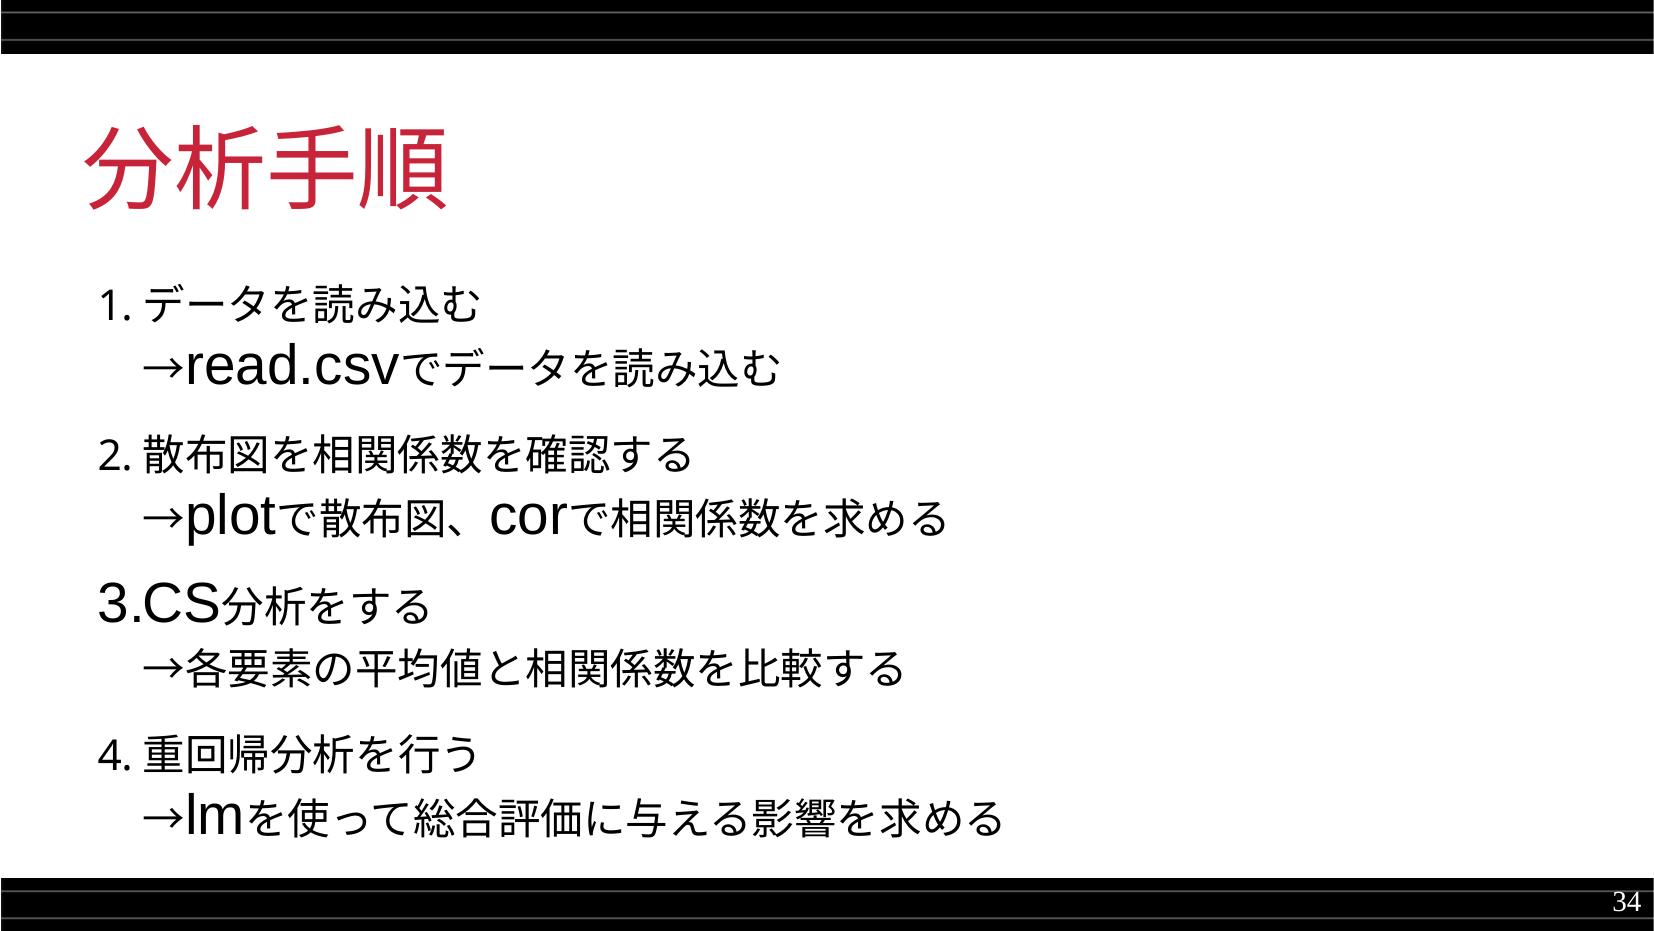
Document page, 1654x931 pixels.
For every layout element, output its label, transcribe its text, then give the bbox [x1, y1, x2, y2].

title 分析手順 [82, 92, 1571, 249]
picture [1, 0, 1654, 54]
picture [1, 878, 1654, 931]
list データを読み込む →read.csvでデータを読み込む 散布図を相関係数を確認する →plotで散布図、corで相関係数を求める CS分析をする →各要素の平均値と相関係数を比較する 重回帰分析を行う →lmを使って総合評価に与える影響を求める [82, 271, 1571, 851]
